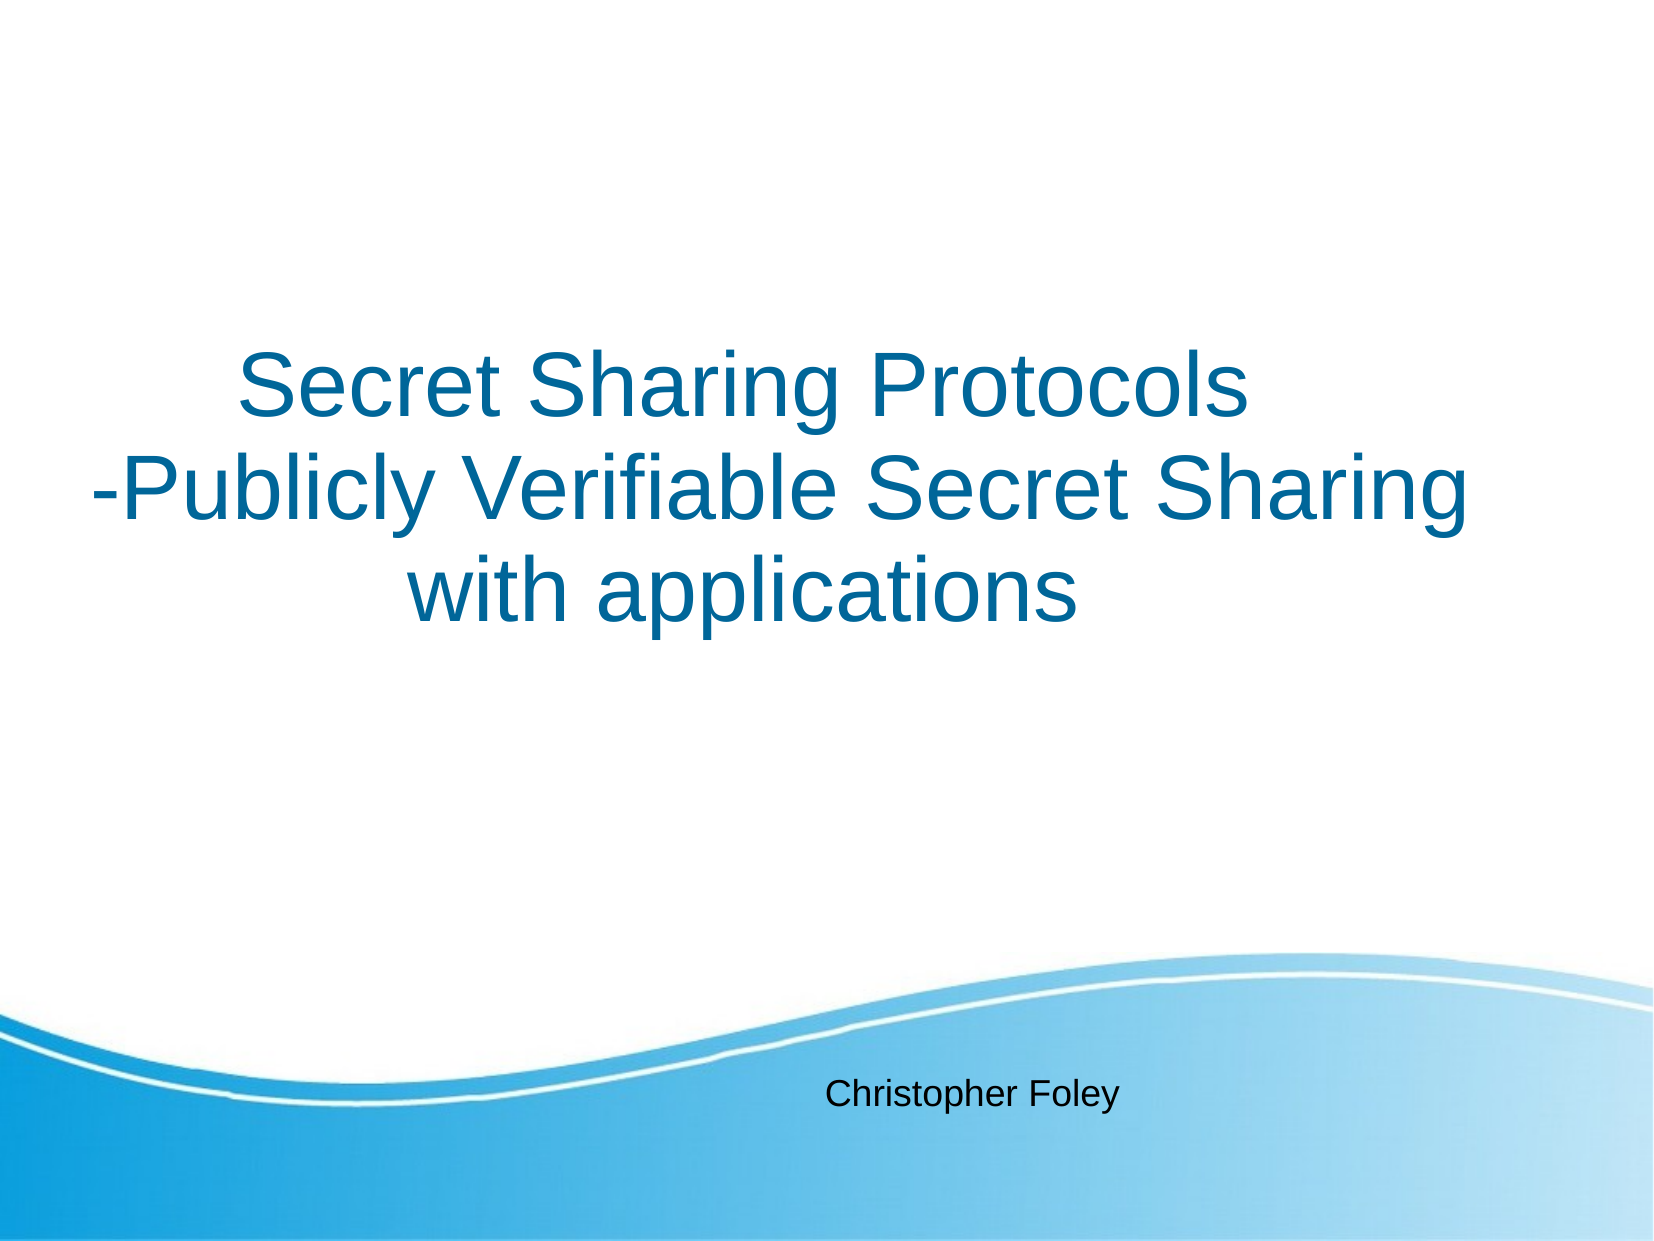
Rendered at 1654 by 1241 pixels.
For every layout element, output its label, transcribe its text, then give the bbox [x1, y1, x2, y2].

text_box Christopher Foley [810, 1065, 1606, 1164]
title Secret Sharing Protocols -Publicly Verifiable Secret Sharing with applications [0, 333, 1489, 642]
picture [0, 952, 1654, 1241]
